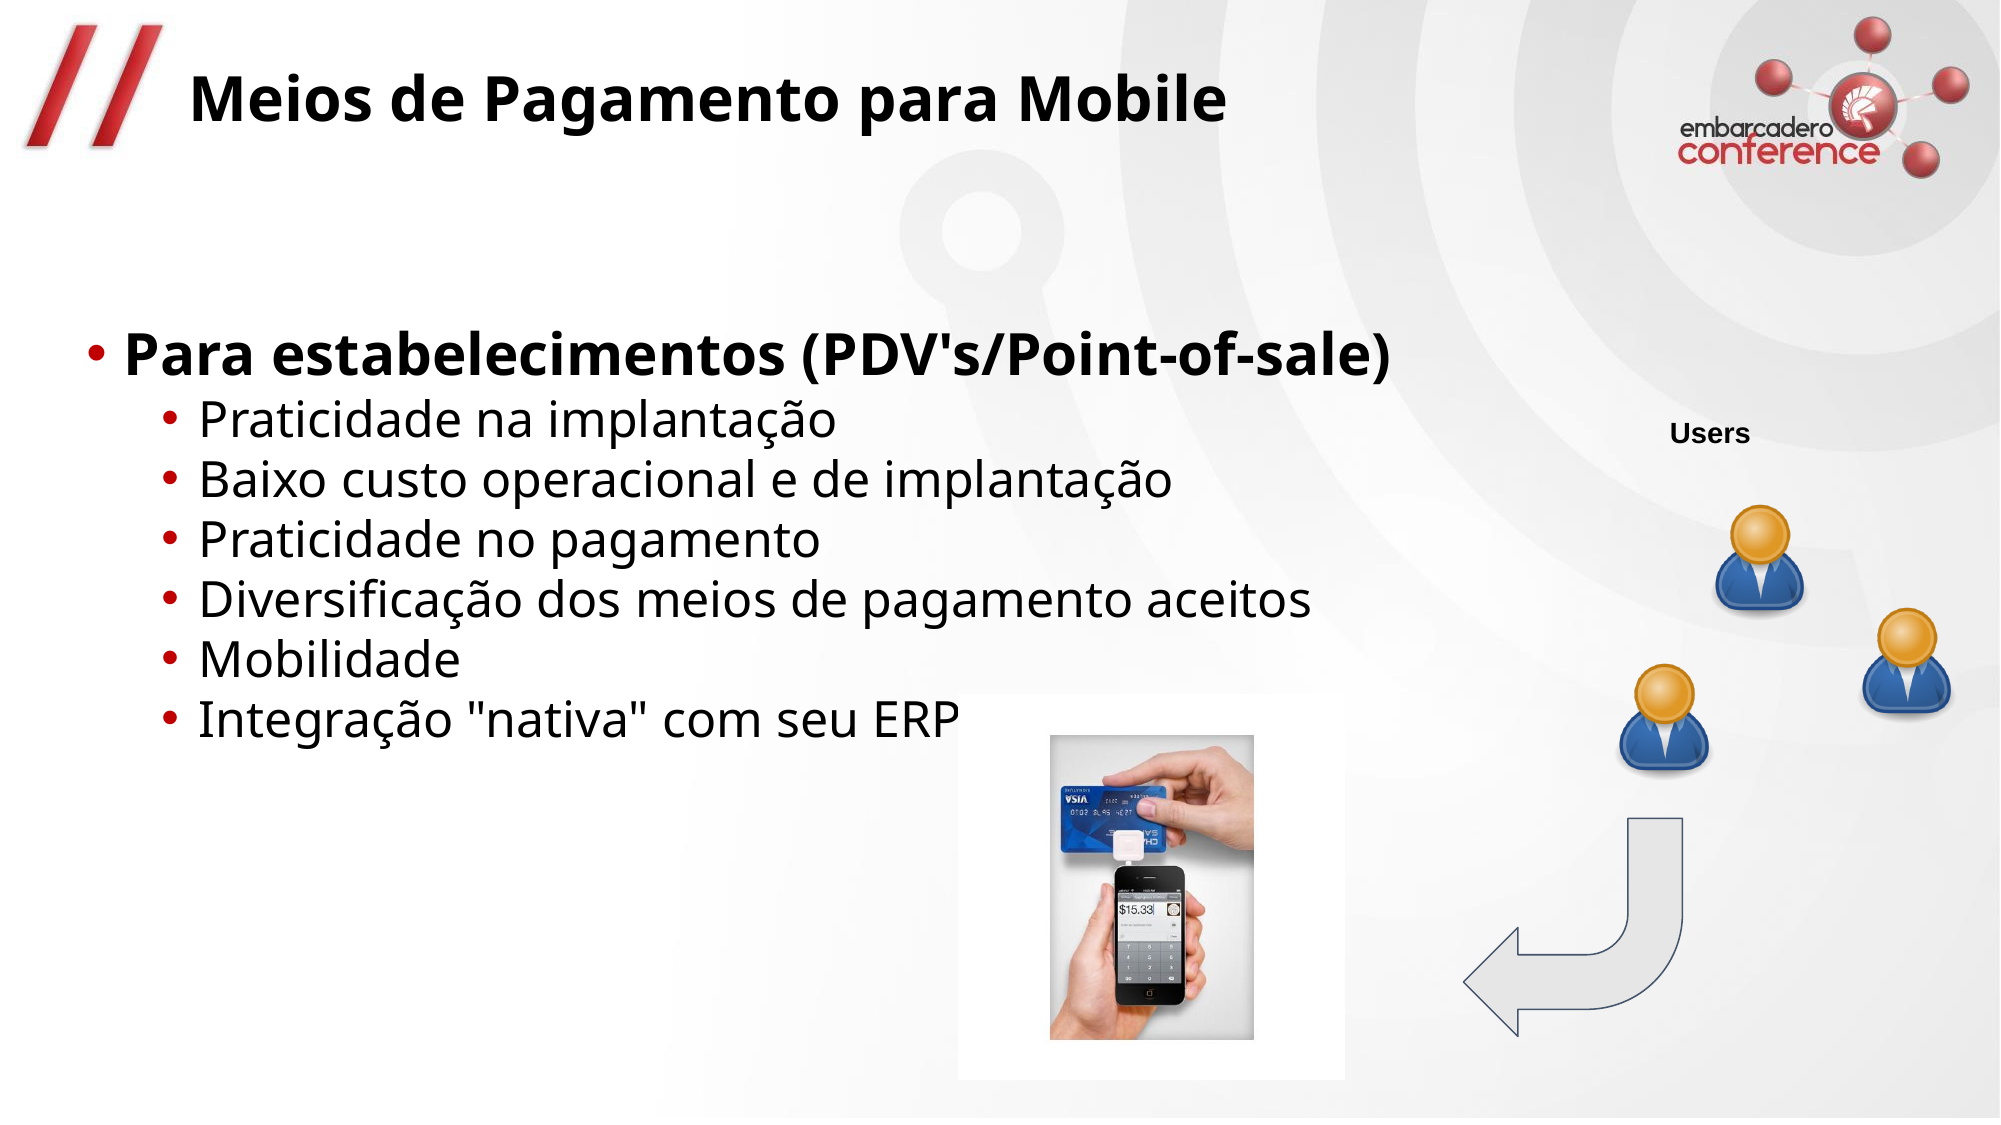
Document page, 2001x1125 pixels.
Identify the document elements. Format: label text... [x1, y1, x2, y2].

text_box [1463, 818, 1683, 1037]
title Meios de Pagamento para Mobile [174, 49, 1636, 145]
picture [0, 0, 2000, 1118]
list Para estabelecimentos (PDV's/Point-of-sale) Praticidade na implantação Baixo custo operacional e de implantação Praticidade no pagamento Diversificação dos meios de pagamento aceitos Mobilidade Integração "nativa" com seu ERP [33, 232, 1970, 1100]
text_box Users [1654, 399, 1942, 467]
